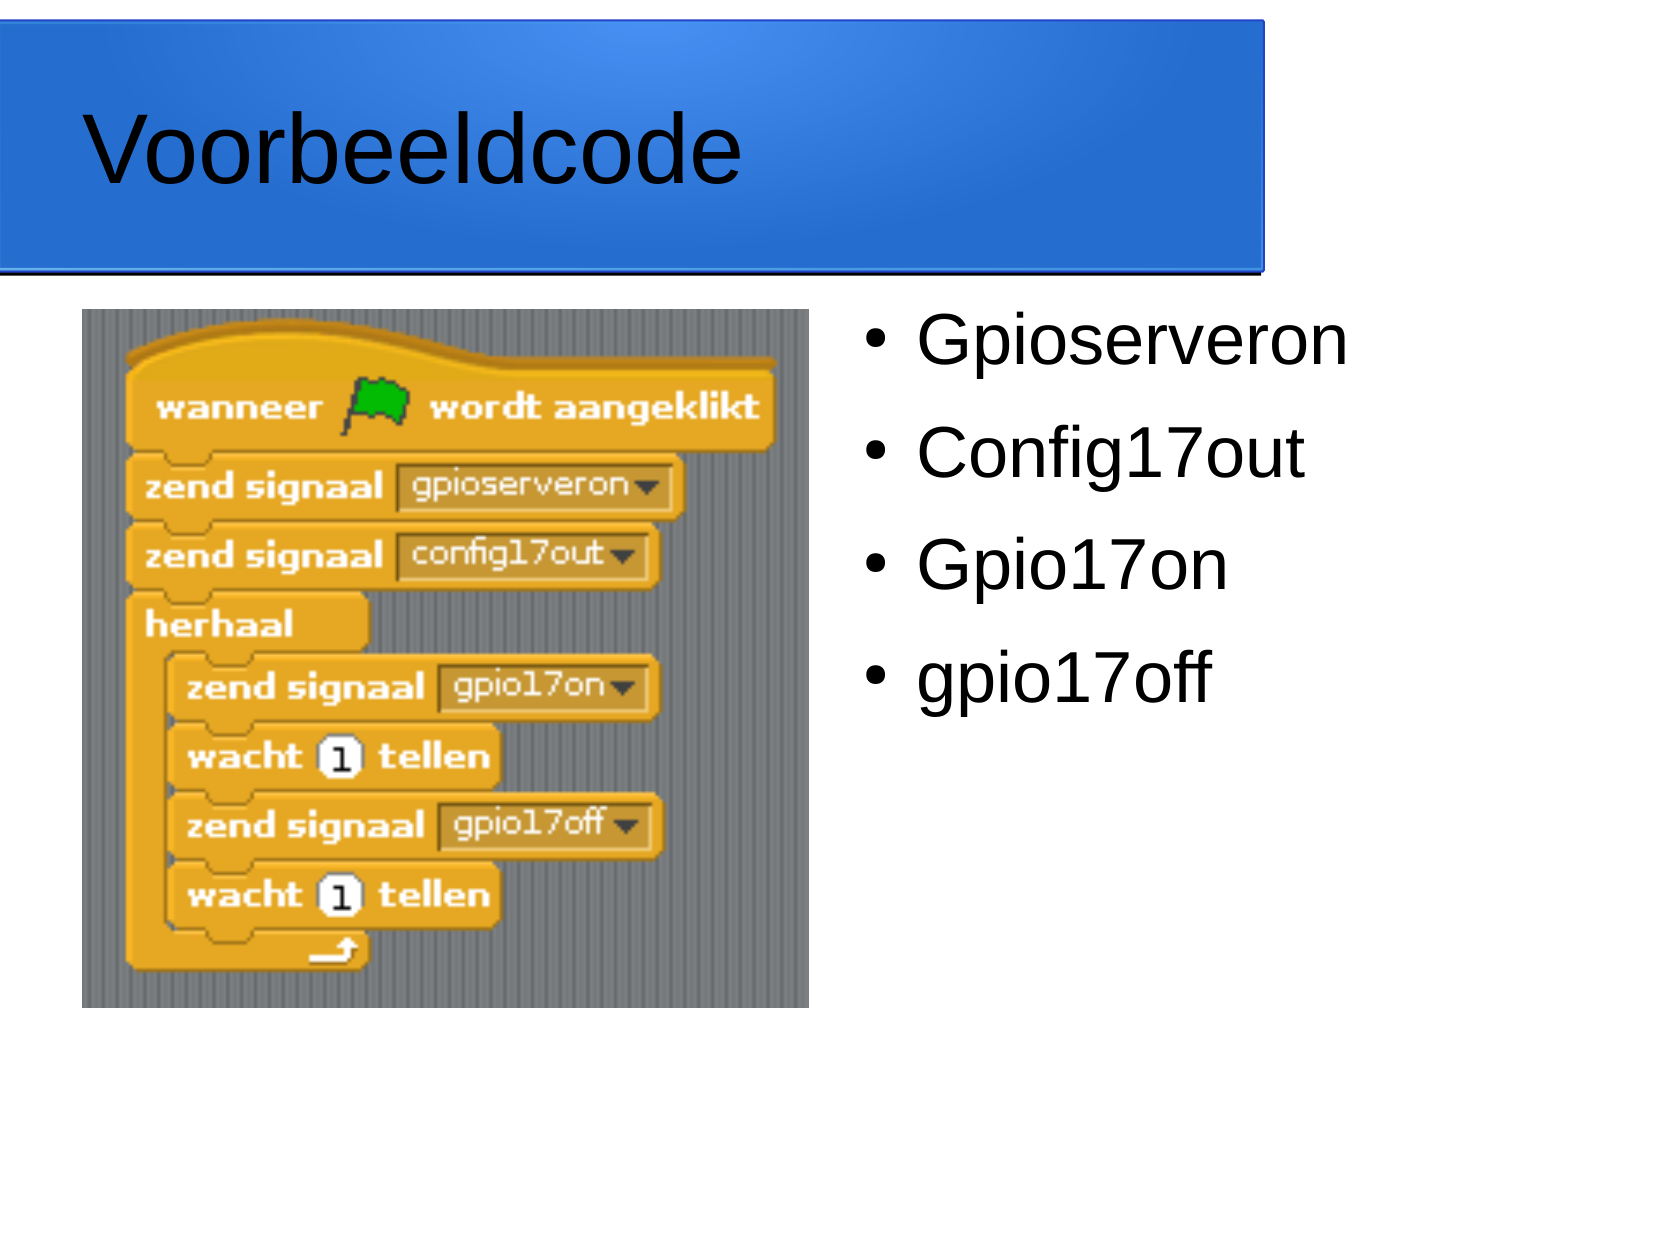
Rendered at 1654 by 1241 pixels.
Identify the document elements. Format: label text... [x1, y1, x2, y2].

title Voorbeeldcode [82, 47, 1235, 252]
list Gpioserveron Config17out Gpio17on gpio17off [845, 299, 1572, 1019]
picture [82, 309, 809, 1009]
